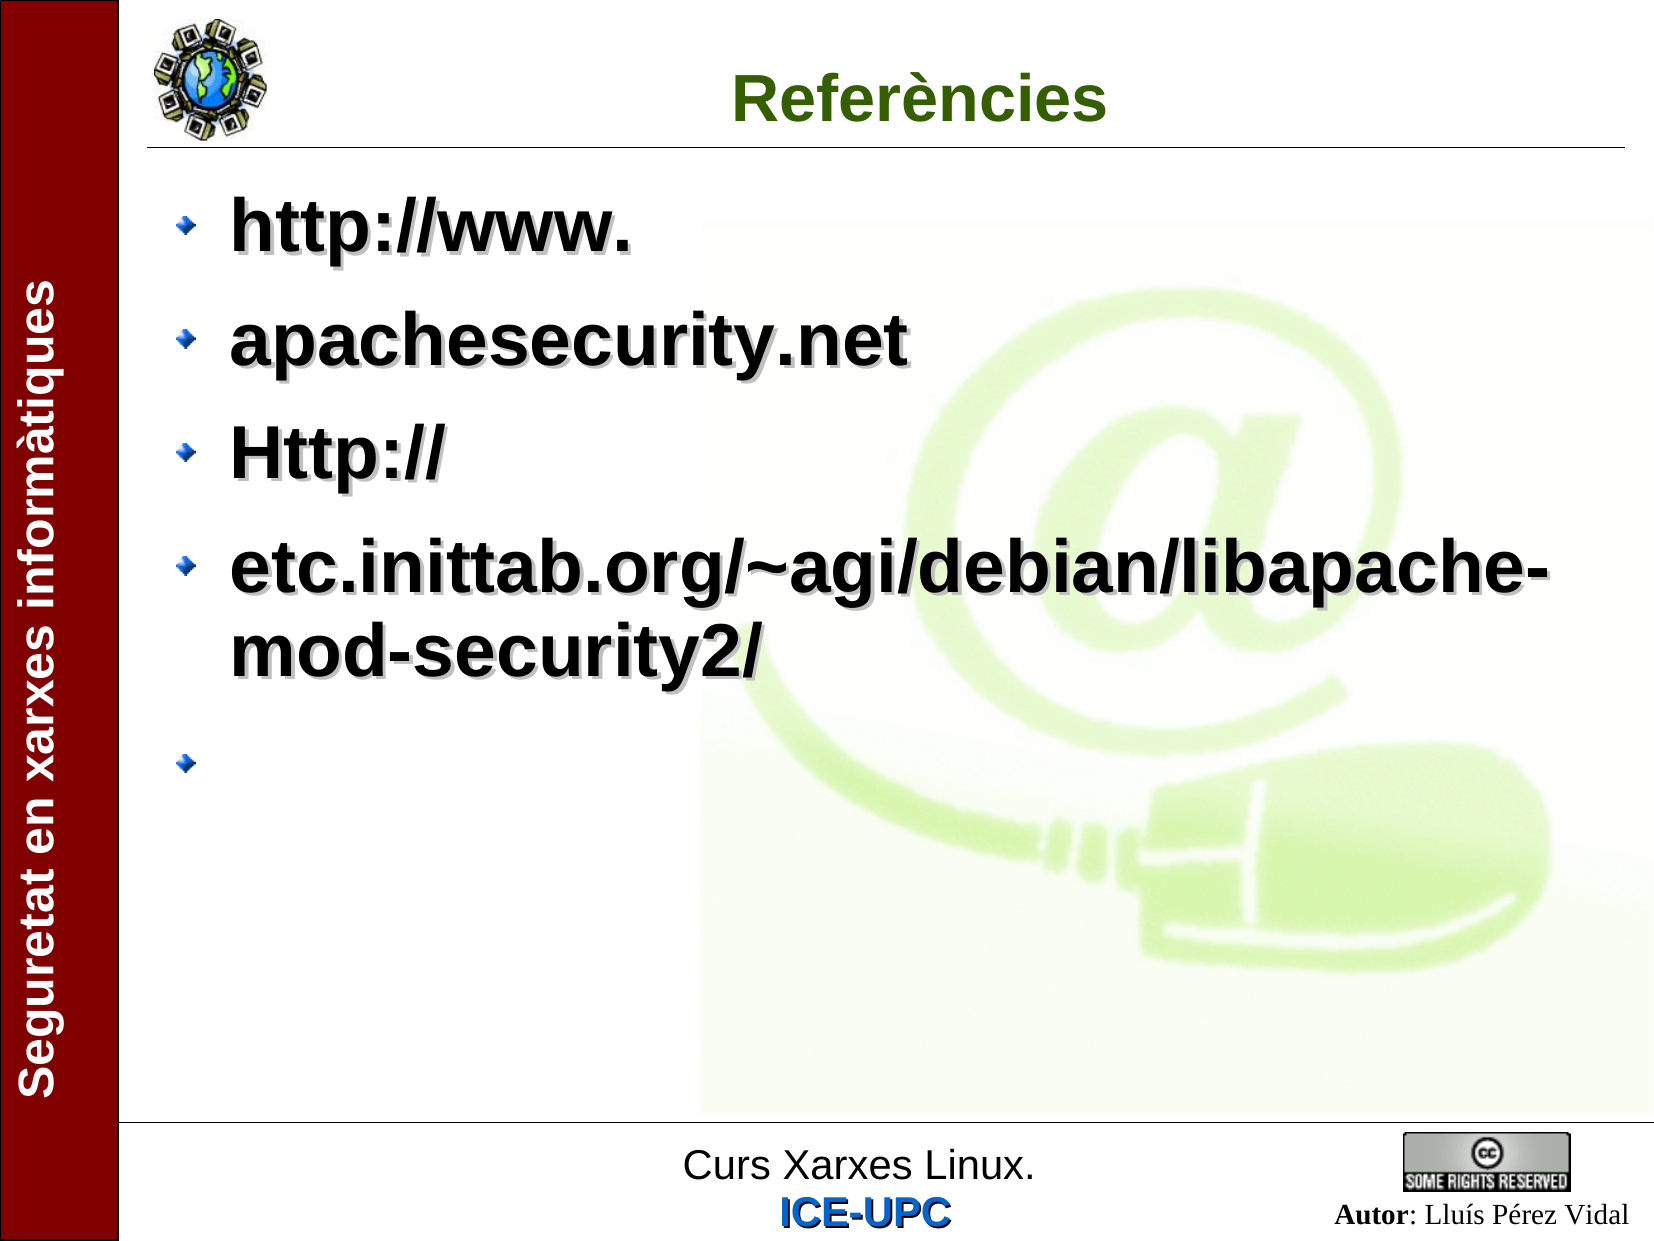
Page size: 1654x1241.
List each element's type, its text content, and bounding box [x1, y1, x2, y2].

title Referències [129, 49, 1619, 148]
picture [1403, 1132, 1571, 1192]
picture [154, 19, 268, 49]
list http://www. apachesecurity.net Http:// etc.inittab.org/~agi/debian/libapache-mod-security2/ [158, 183, 1631, 920]
picture [700, 217, 1654, 1113]
